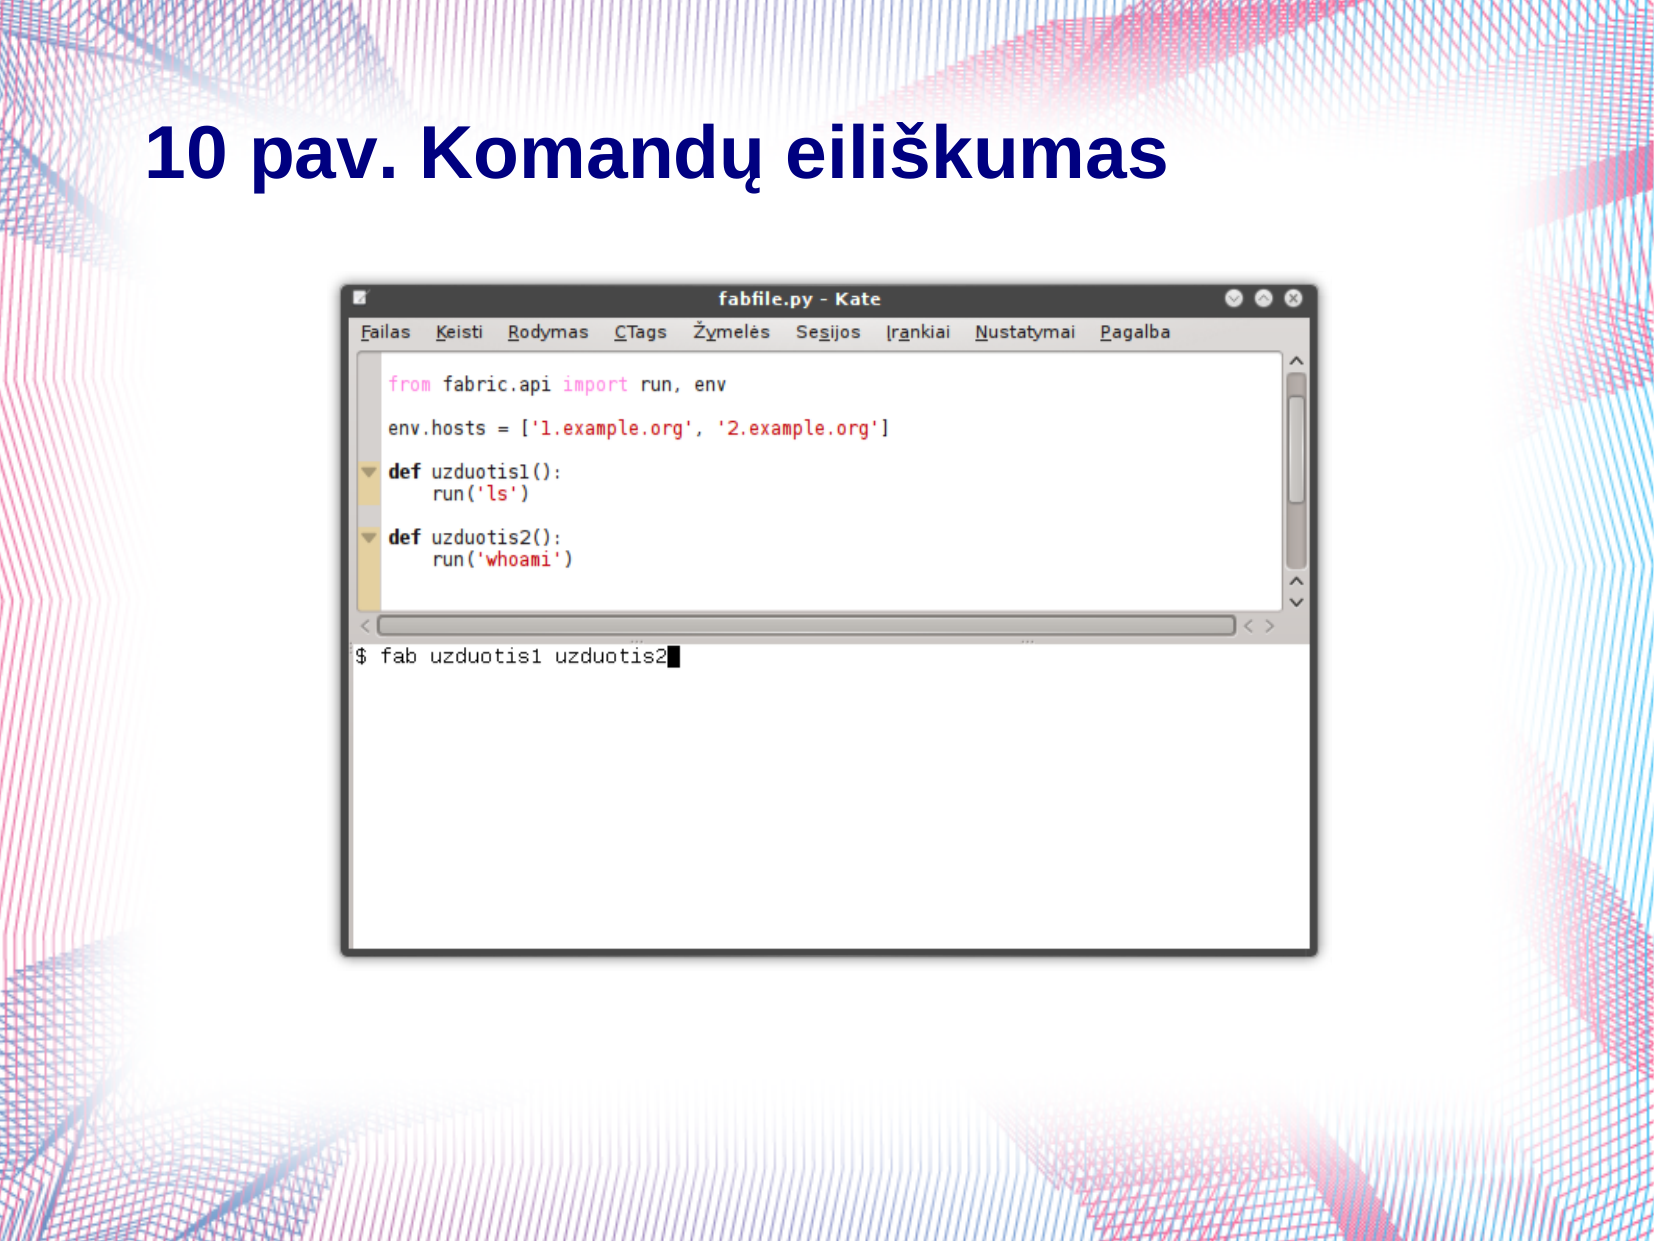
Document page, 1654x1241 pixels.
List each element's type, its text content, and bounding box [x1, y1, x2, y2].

picture [0, 0, 1654, 1241]
title 10 pav. Komandų eiliškumas [82, 49, 1571, 257]
